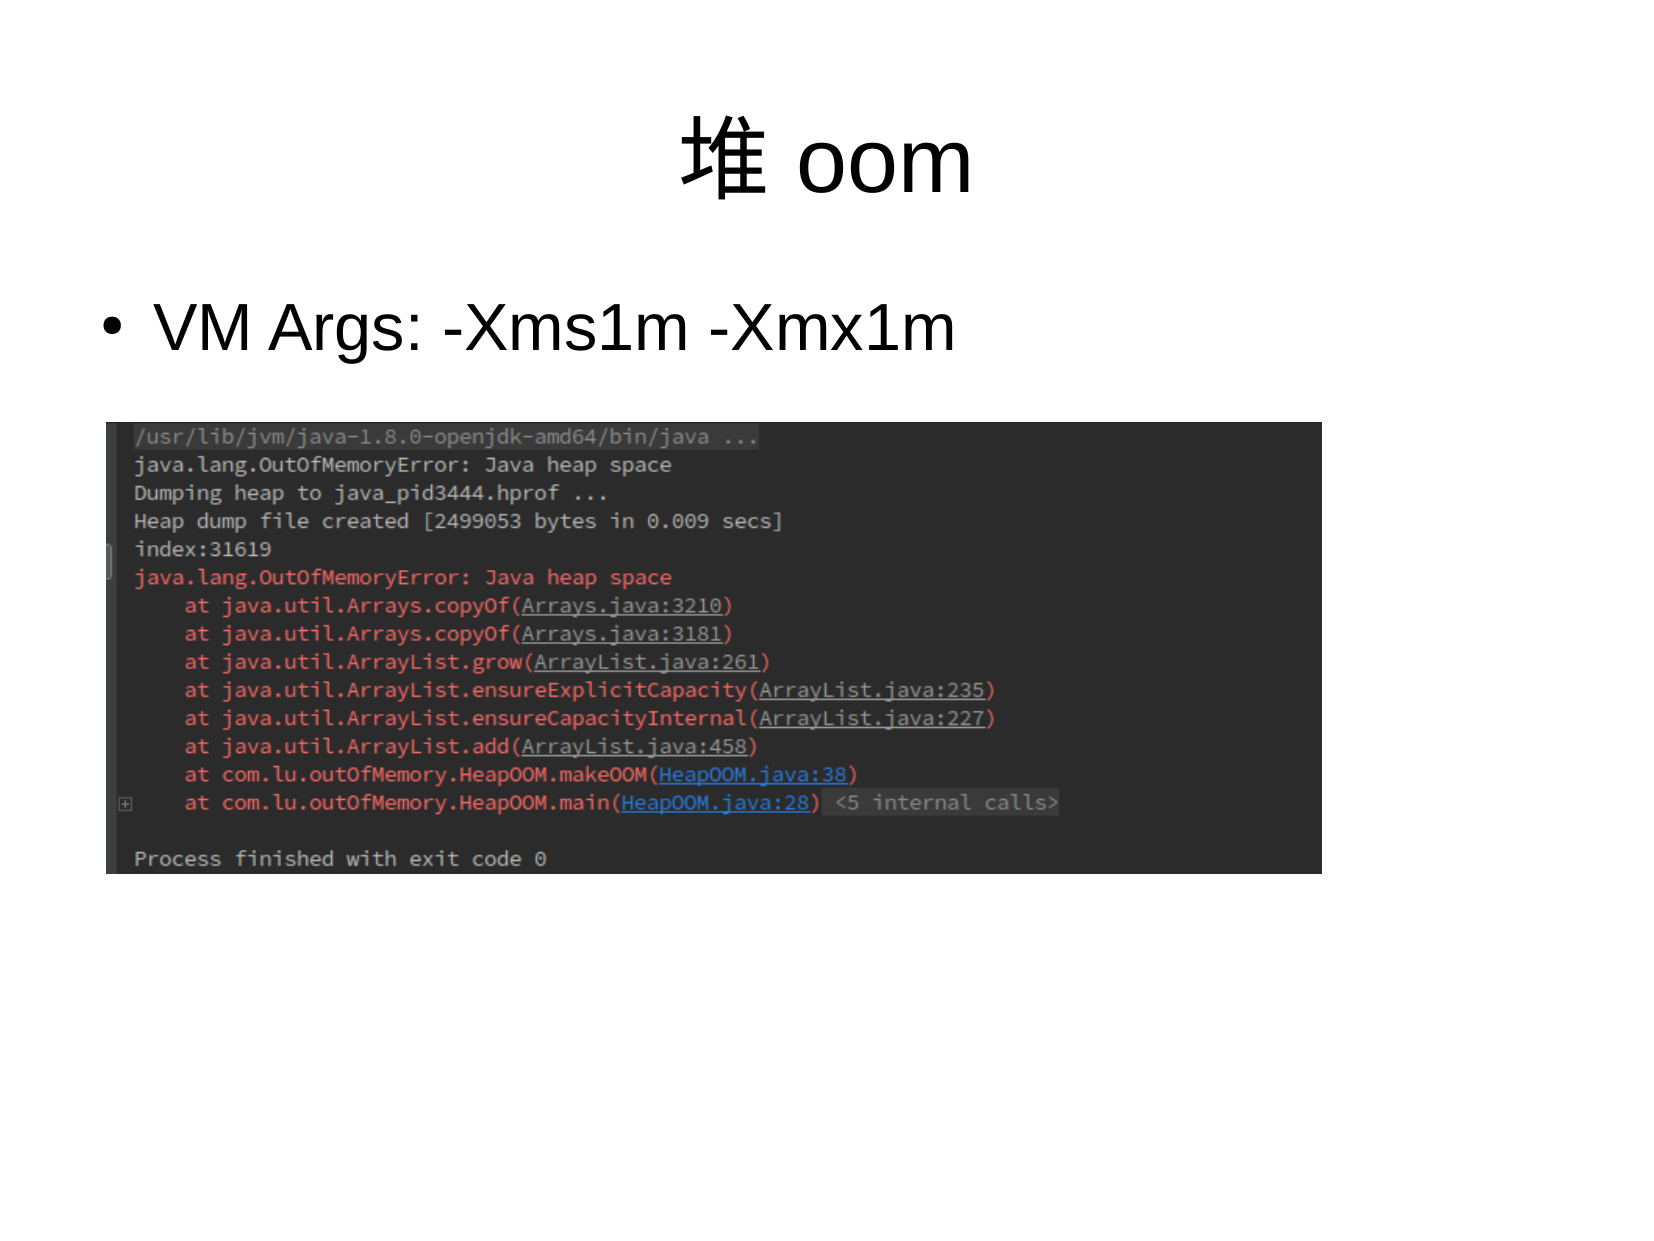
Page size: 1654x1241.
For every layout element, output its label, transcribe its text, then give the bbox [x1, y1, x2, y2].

list VM Args: -Xms1m -Xmx1m [82, 290, 1571, 1010]
title 堆oom [82, 49, 1571, 257]
picture [106, 422, 1322, 875]
